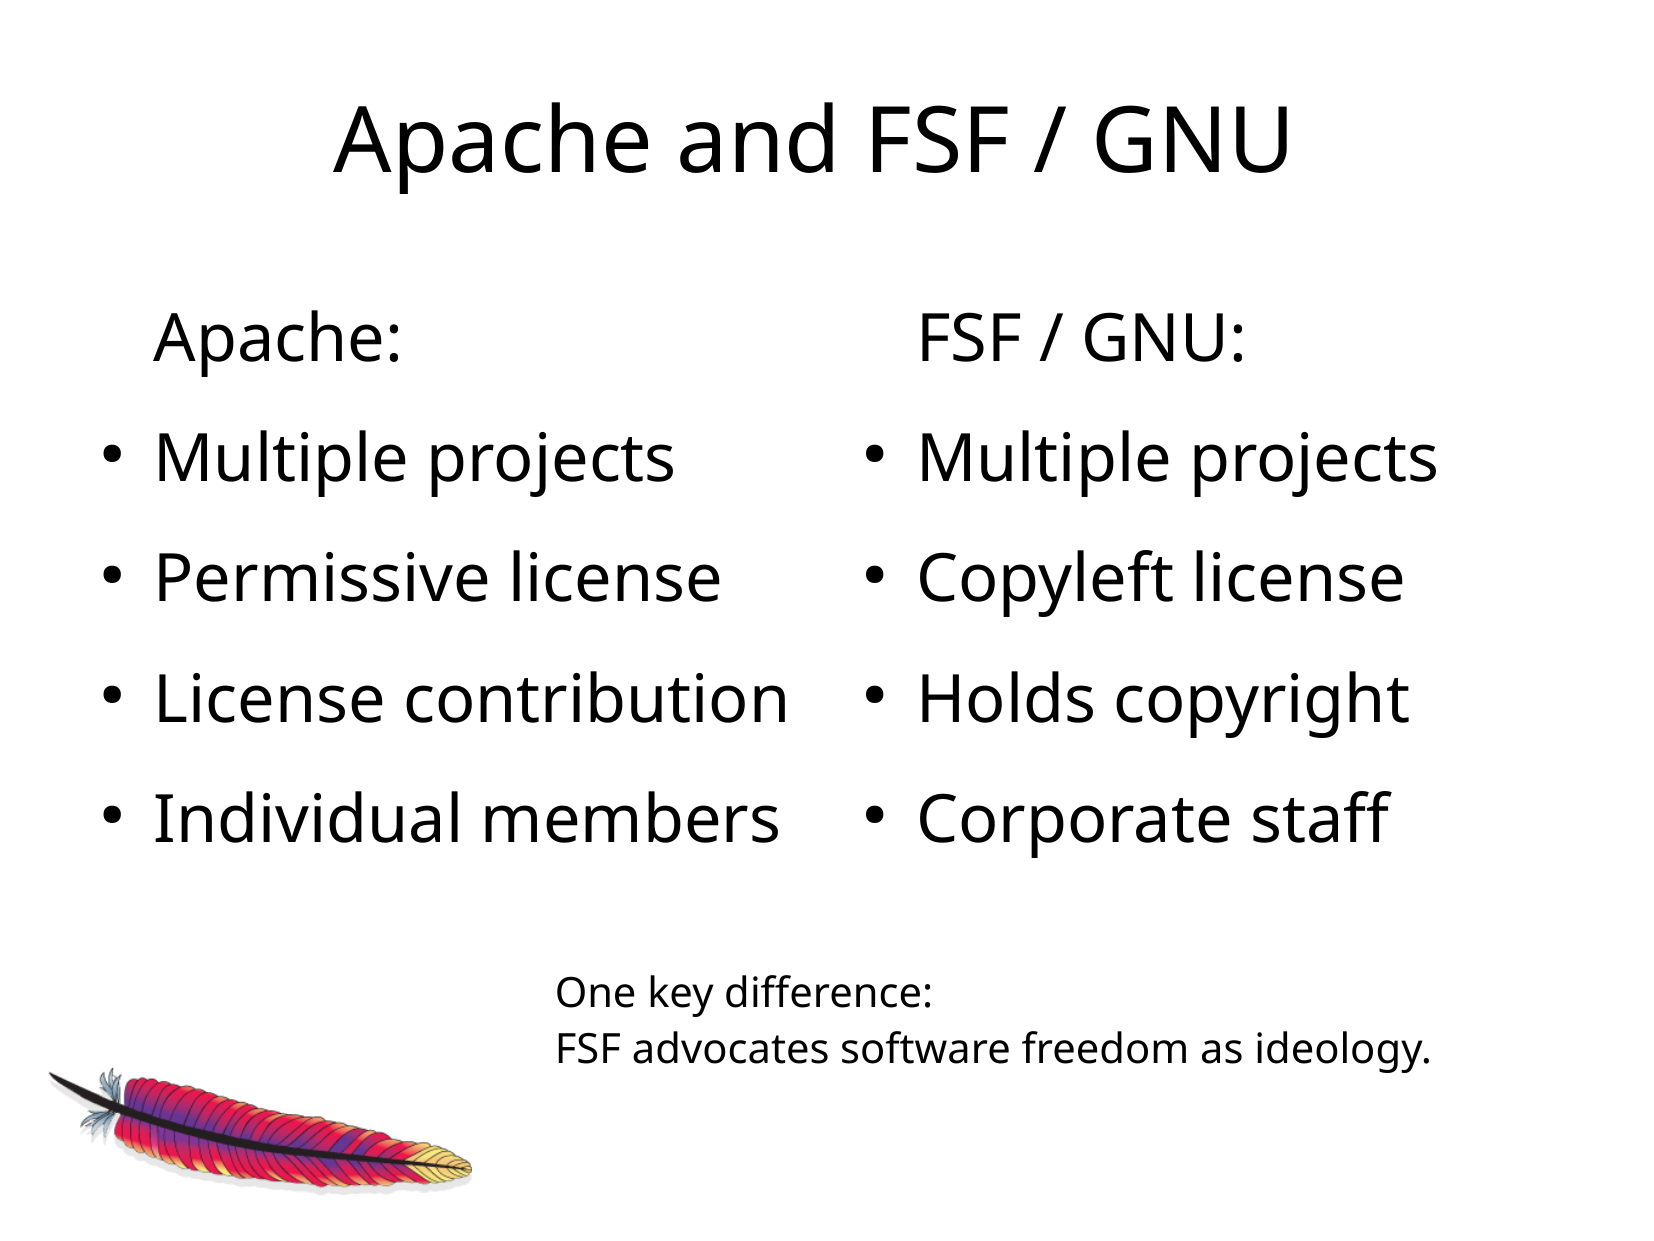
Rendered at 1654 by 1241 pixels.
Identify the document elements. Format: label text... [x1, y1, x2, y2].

title Apache and FSF / GNU [82, 49, 1571, 226]
picture [45, 1064, 477, 1200]
list FSF / GNU: Multiple projects Copyleft license Holds copyright Corporate staff [845, 290, 1572, 954]
list Apache: Multiple projects Permissive license License contribution Individual members [82, 290, 809, 1109]
text_box One key difference: FSF advocates software freedom as ideology. [540, 954, 1576, 1141]
